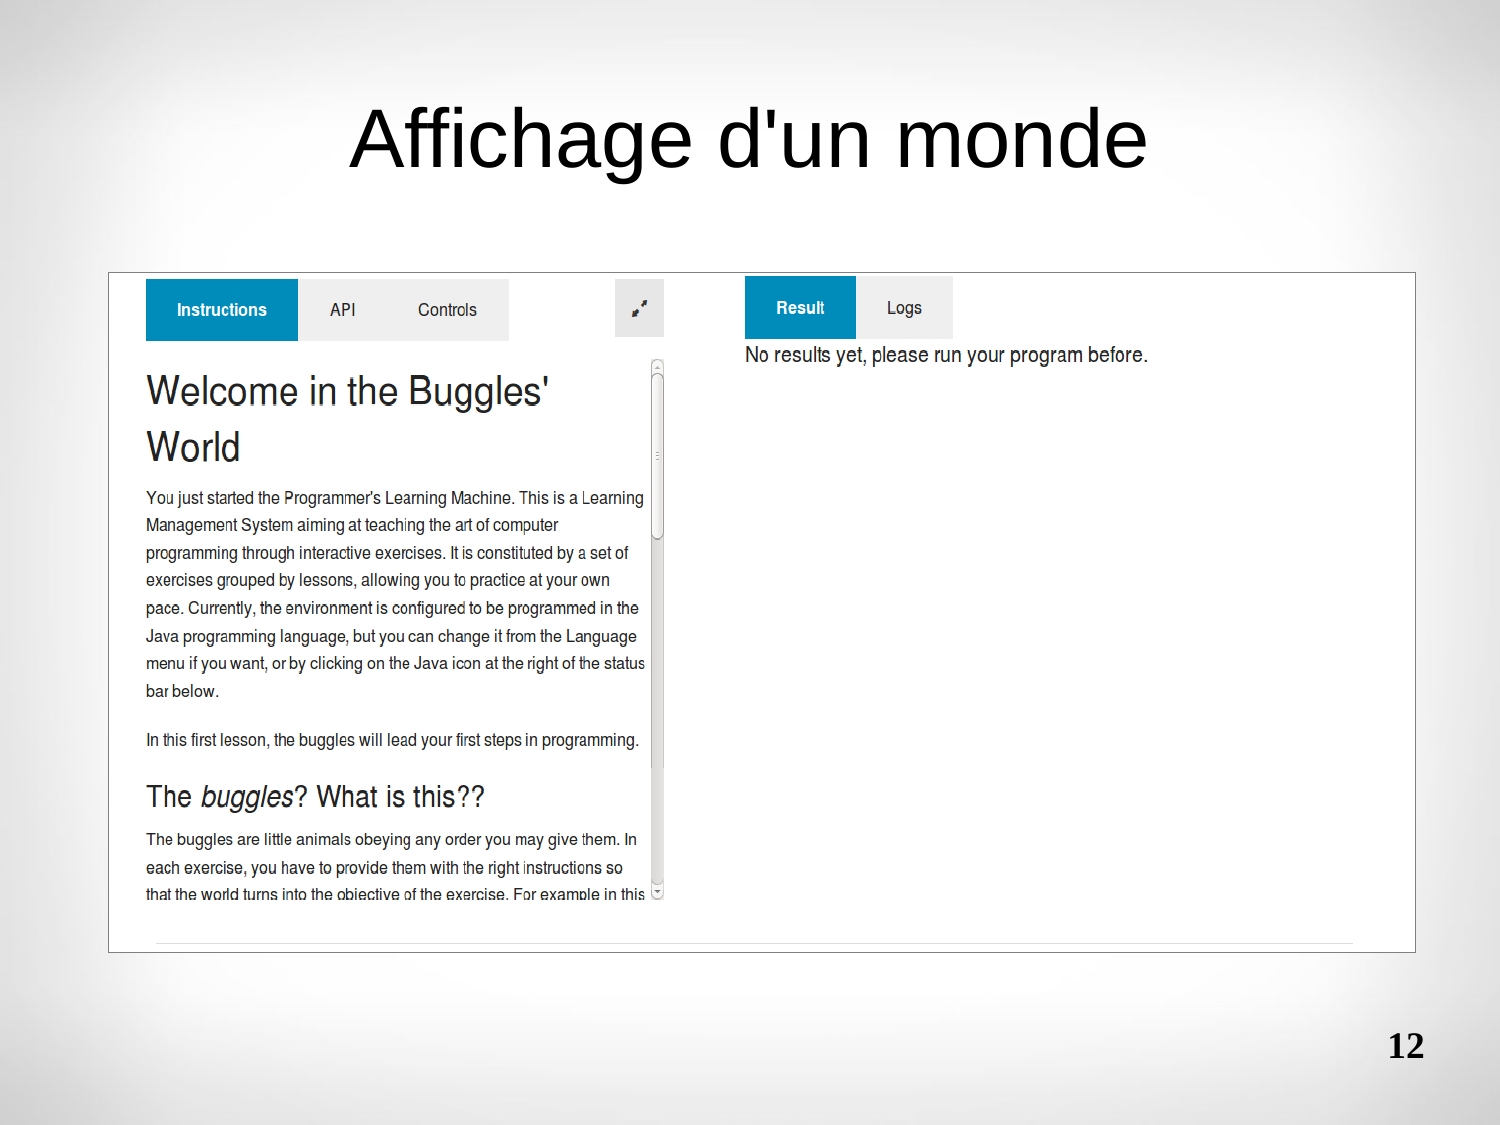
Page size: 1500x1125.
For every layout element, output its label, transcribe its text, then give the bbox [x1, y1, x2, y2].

title Affichage d'un monde [74, 44, 1425, 233]
picture [0, 0, 1500, 1125]
